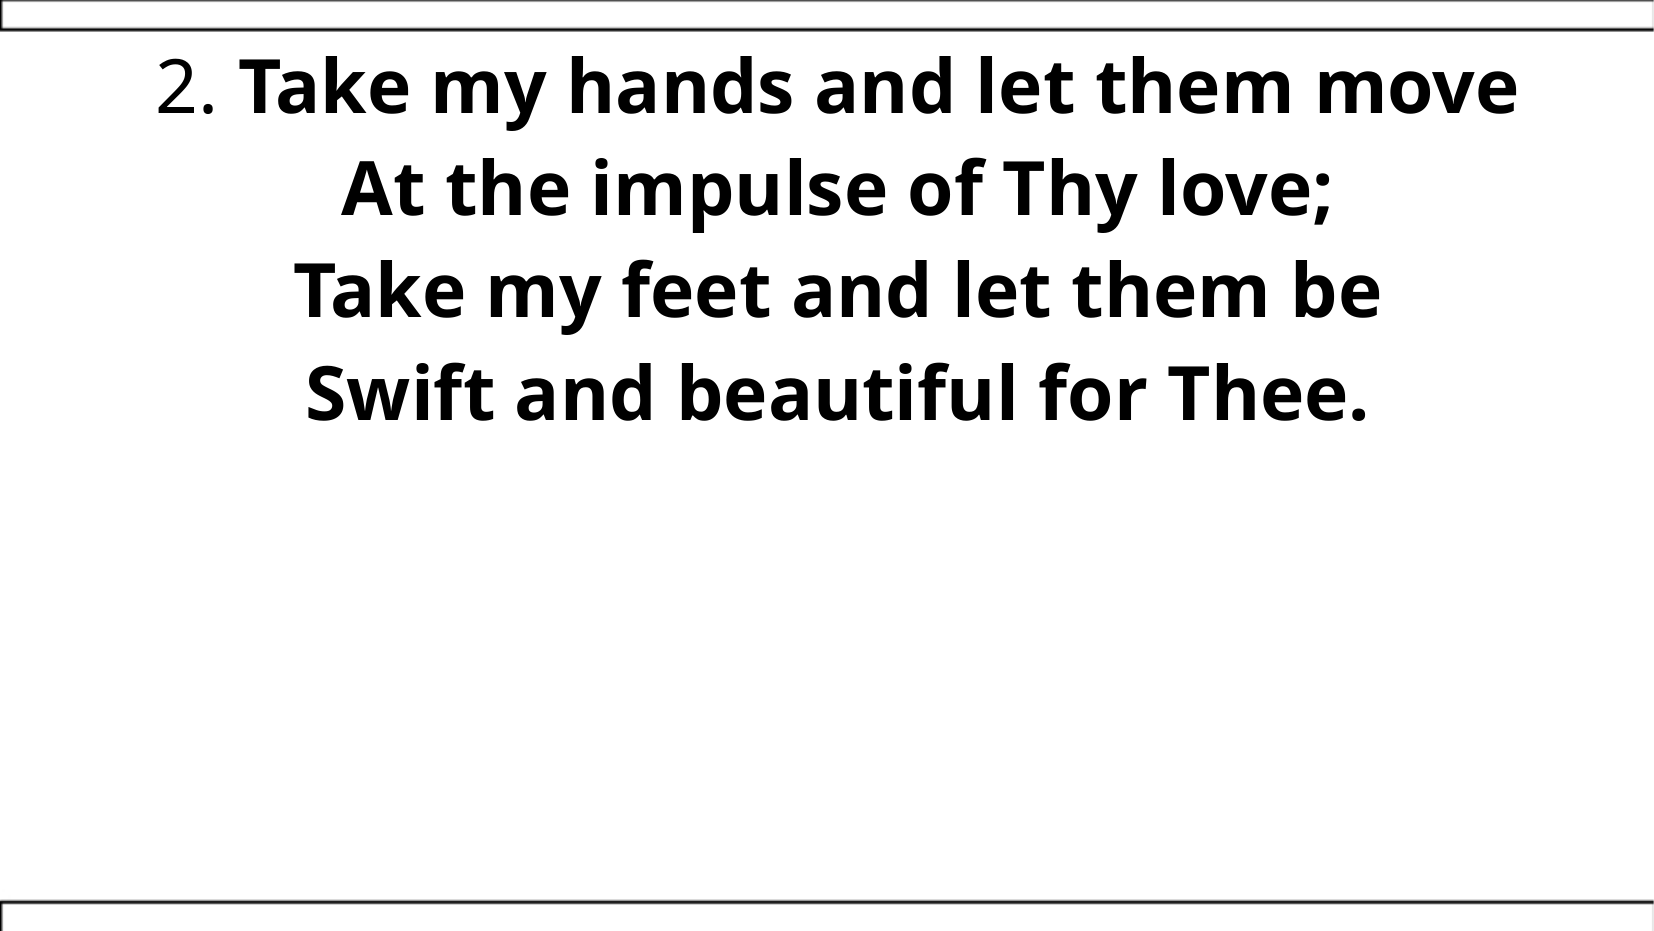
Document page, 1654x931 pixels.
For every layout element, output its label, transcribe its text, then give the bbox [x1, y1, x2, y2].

text_box 2. Take my hands and let them move At the impulse of Thy love; Take my feet and let them be Swift and beautiful for Thee. [121, 25, 1555, 466]
picture [0, 0, 1654, 931]
